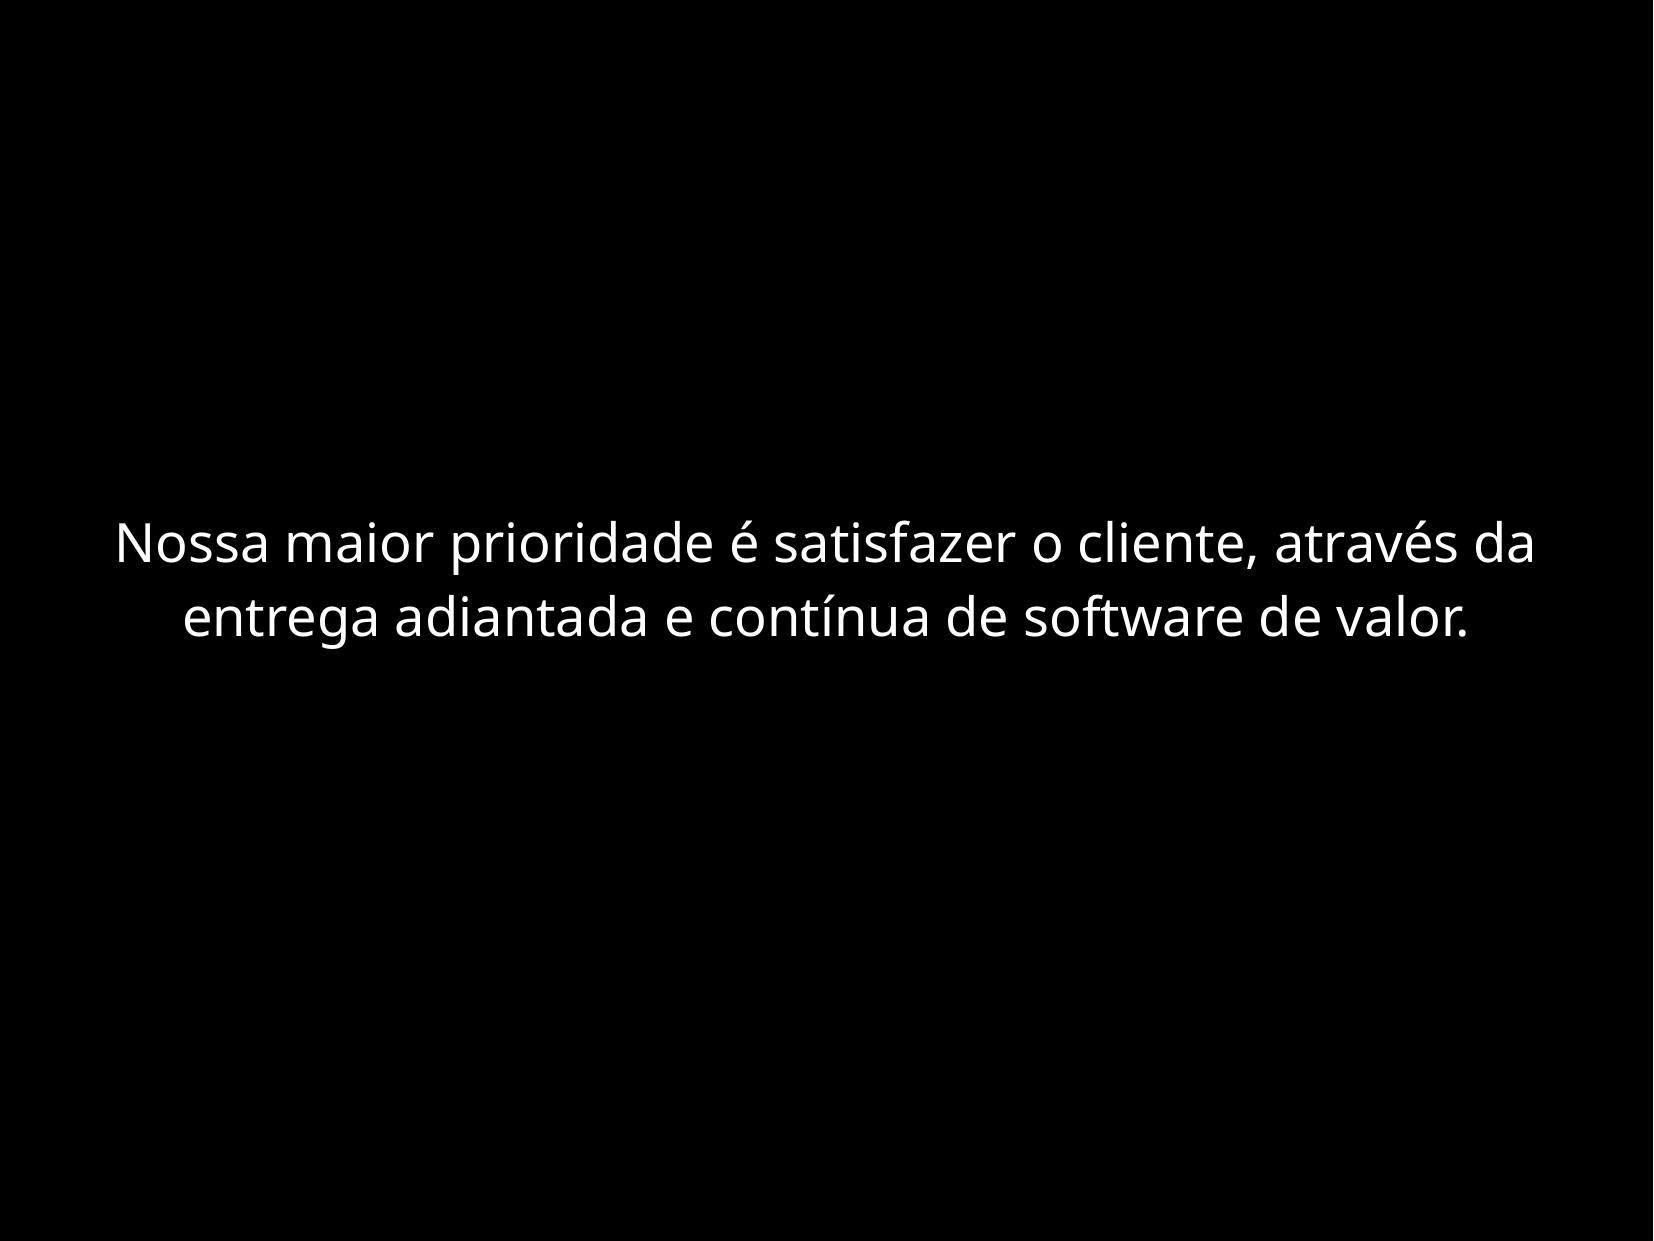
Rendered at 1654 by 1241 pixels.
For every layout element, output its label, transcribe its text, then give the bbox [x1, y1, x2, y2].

text_box Nossa maior prioridade é satisfazer o cliente, através da entrega adiantada e contínua de software de valor. [82, 56, 1571, 1102]
